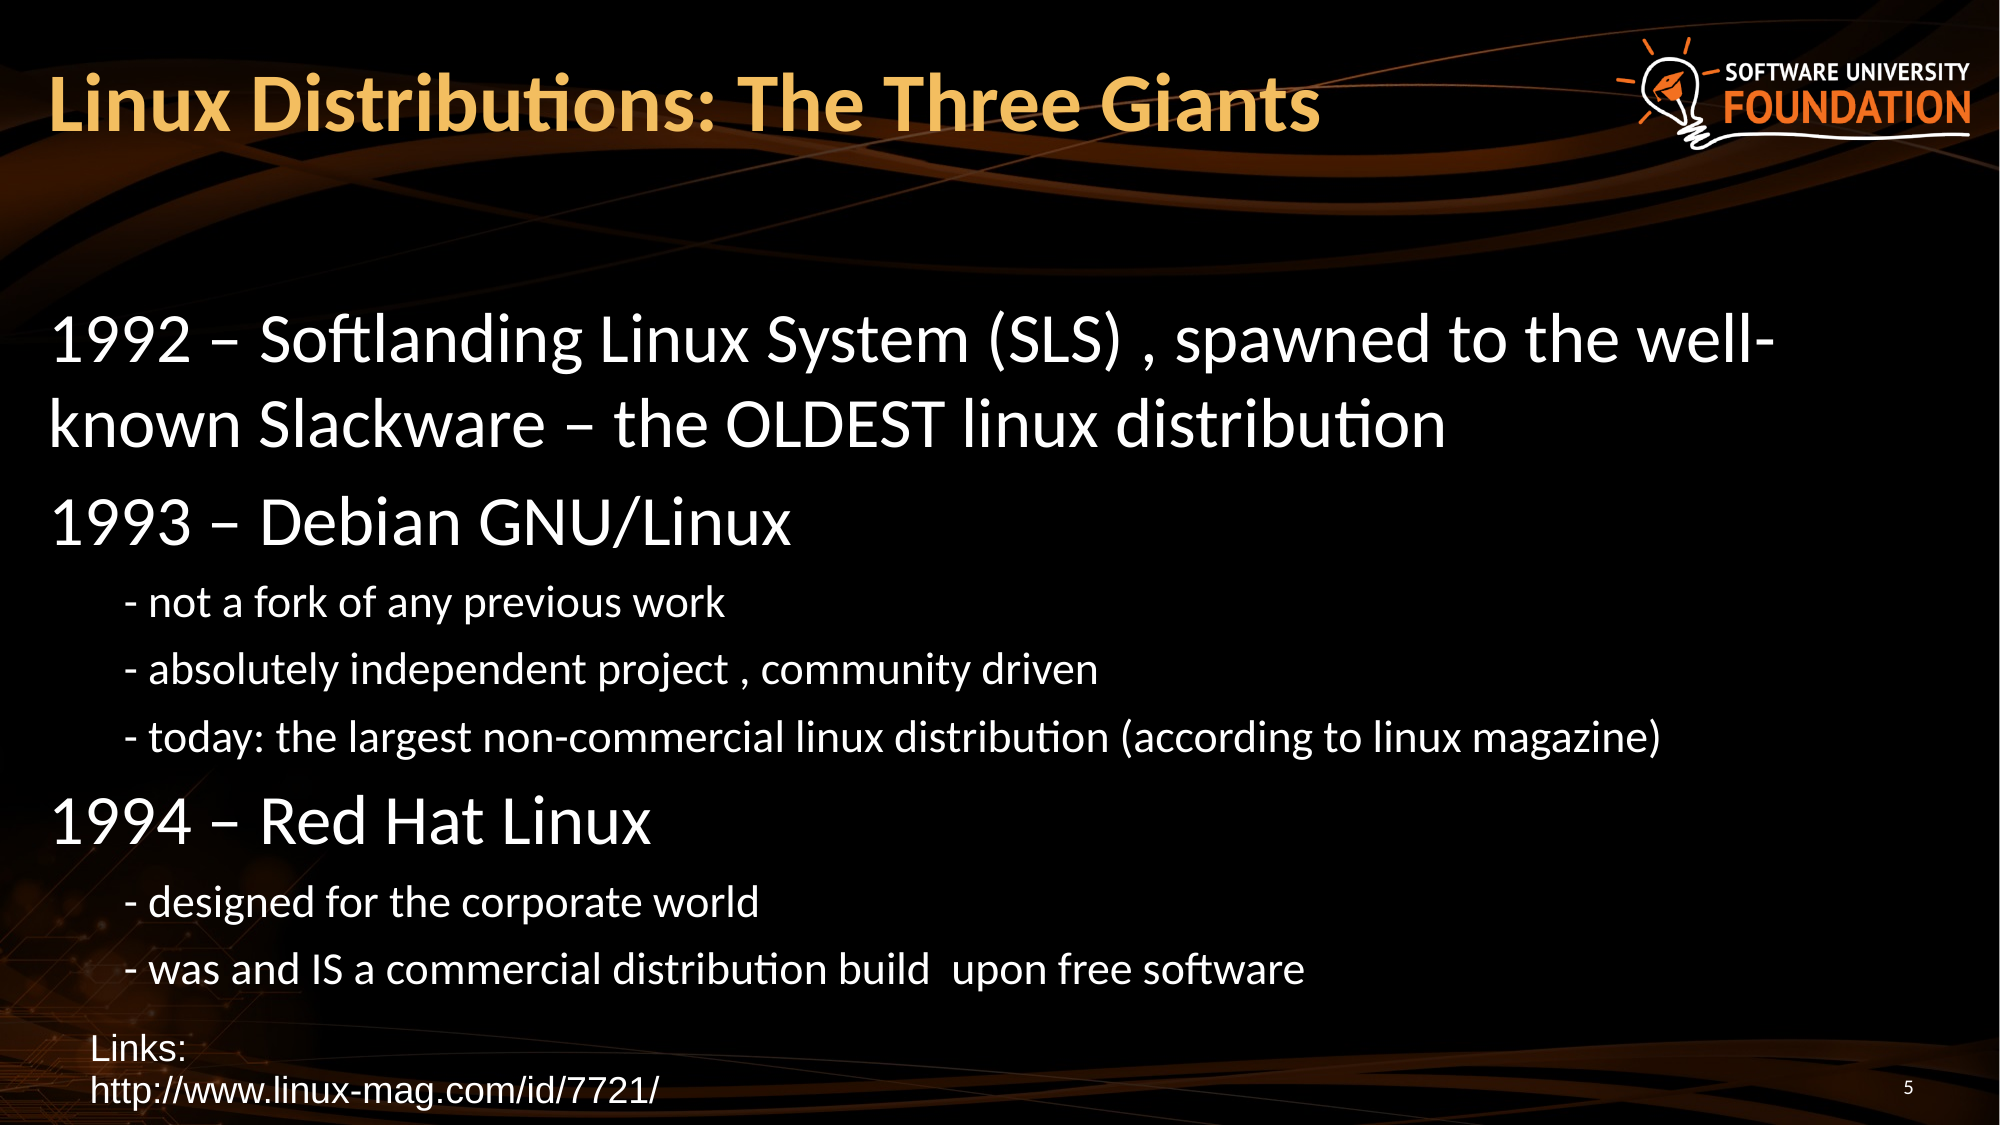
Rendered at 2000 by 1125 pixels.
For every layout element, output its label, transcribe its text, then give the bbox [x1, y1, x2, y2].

list 1992 – Softlanding Linux System (SLS) , spawned to the well-known Slackware – the OLDEST linux distribution 1993 – Debian GNU/Linux - not a fork of any previous work - absolutely independent project , community driven - today: the largest non-commercial linux distribution (according to linux magazine) 1994 – Red Hat Linux - designed for the corporate world - was and IS a commercial distribution build upon free software [31, 188, 1968, 1103]
title Linux Distributions: The Three Giants [30, 6, 1602, 189]
picture [0, 0, 2000, 1125]
text_box Links: http://www.linux-mag.com/id/7721/ [75, 1020, 676, 1118]
